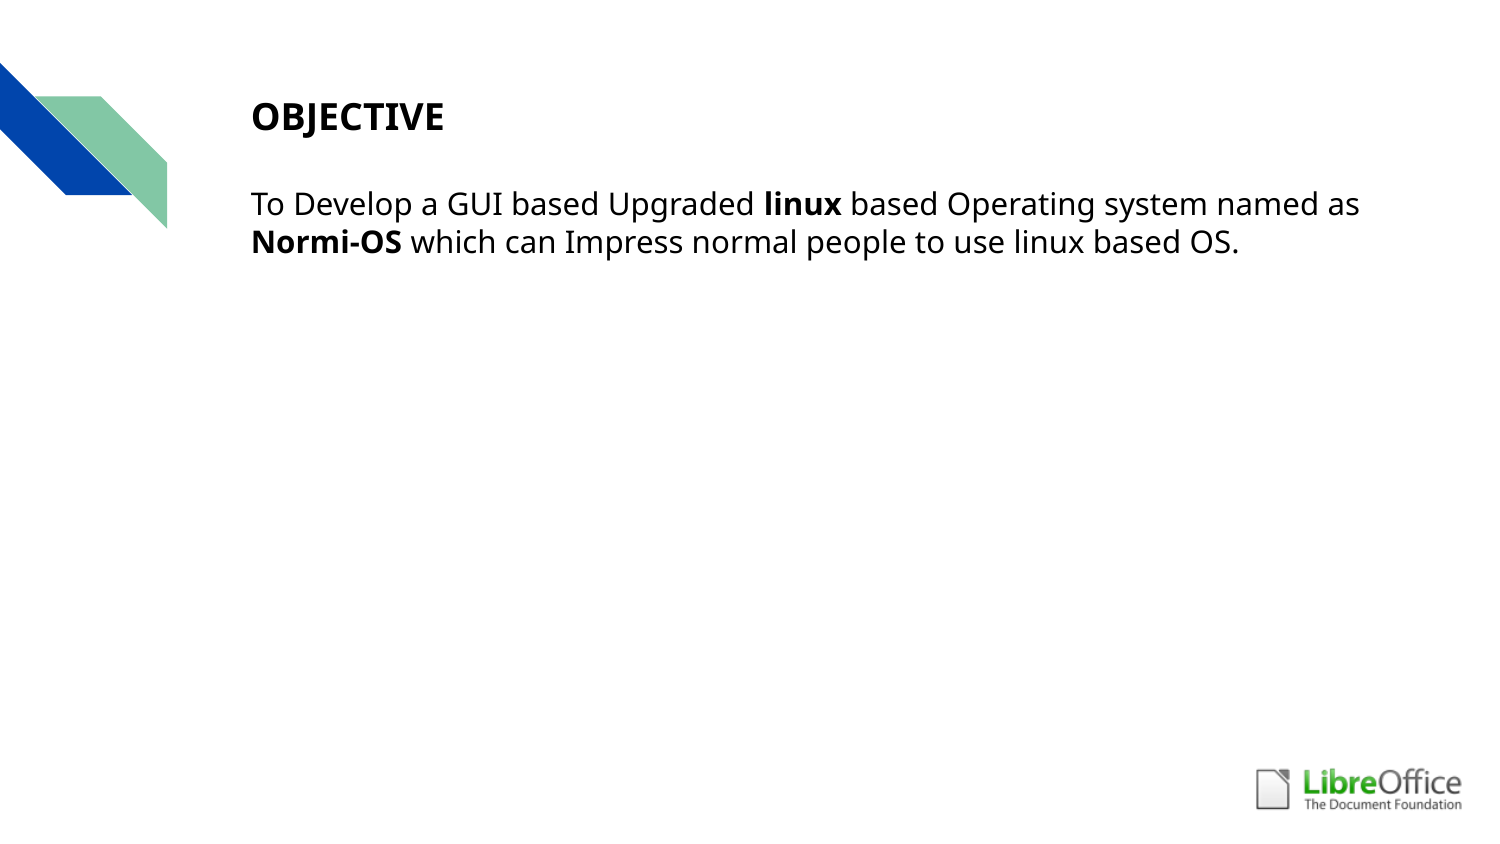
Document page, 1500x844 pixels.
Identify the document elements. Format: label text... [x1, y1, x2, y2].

picture [1240, 751, 1477, 827]
text_box To Develop a GUI based Upgraded linux based Operating system named as Normi-OS which can Impress normal people to use linux based OS. [236, 177, 1417, 410]
text_box OBJECTIVE [236, 85, 1270, 148]
